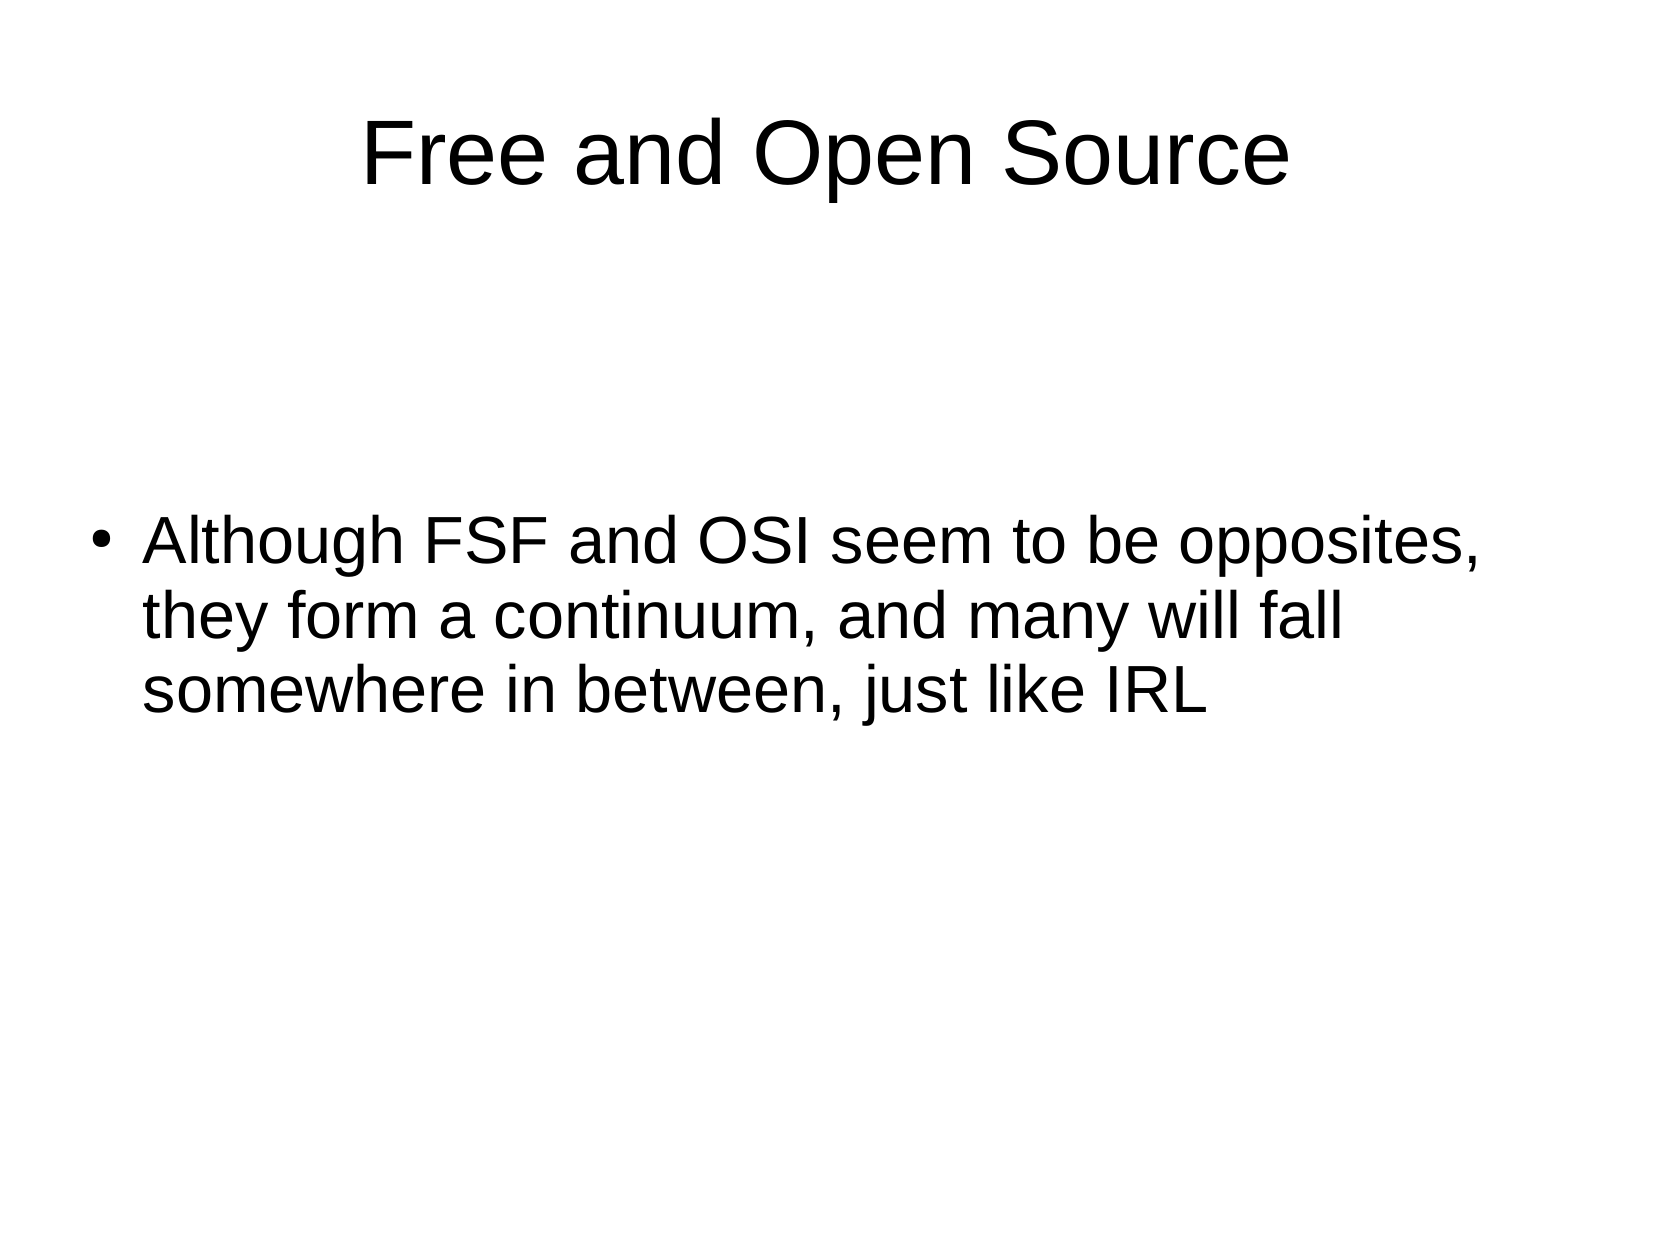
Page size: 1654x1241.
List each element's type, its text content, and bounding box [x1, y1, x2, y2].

title Free and Open Source [82, 49, 1571, 257]
list Although FSF and OSI seem to be opposites, they form a continuum, and many will fall somewhere in between, just like IRL [71, 502, 1561, 732]
